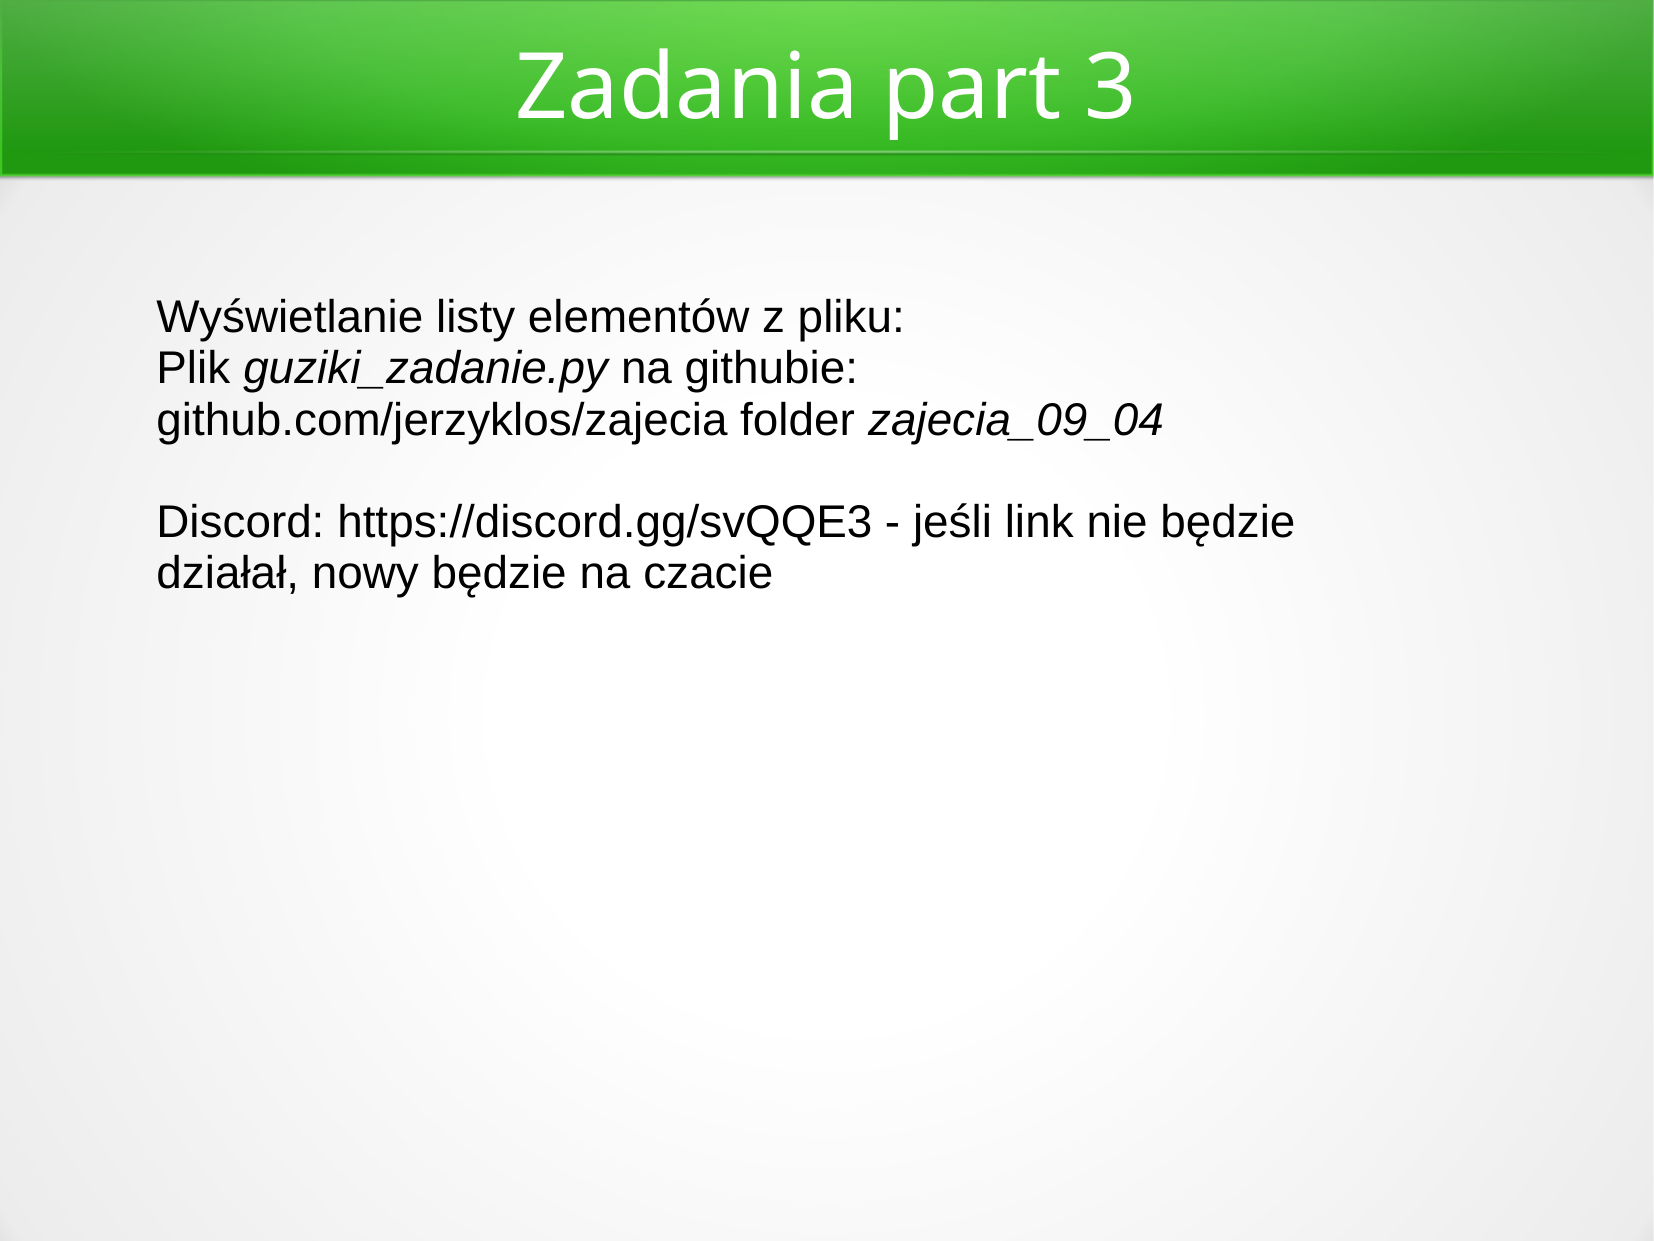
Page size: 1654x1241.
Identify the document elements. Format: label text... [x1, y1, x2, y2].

title Zadania part 3 [82, 11, 1571, 154]
text_box Wyświetlanie listy elementów z pliku: Plik guziki_zadanie.py na githubie: github.com/jerzyklos/zajecia folder zajecia_09_04 Discord: https://discord.gg/svQQE3 - jeśli link nie będzie działał, nowy będzie na czacie [141, 283, 1406, 606]
picture [0, 0, 1654, 1241]
